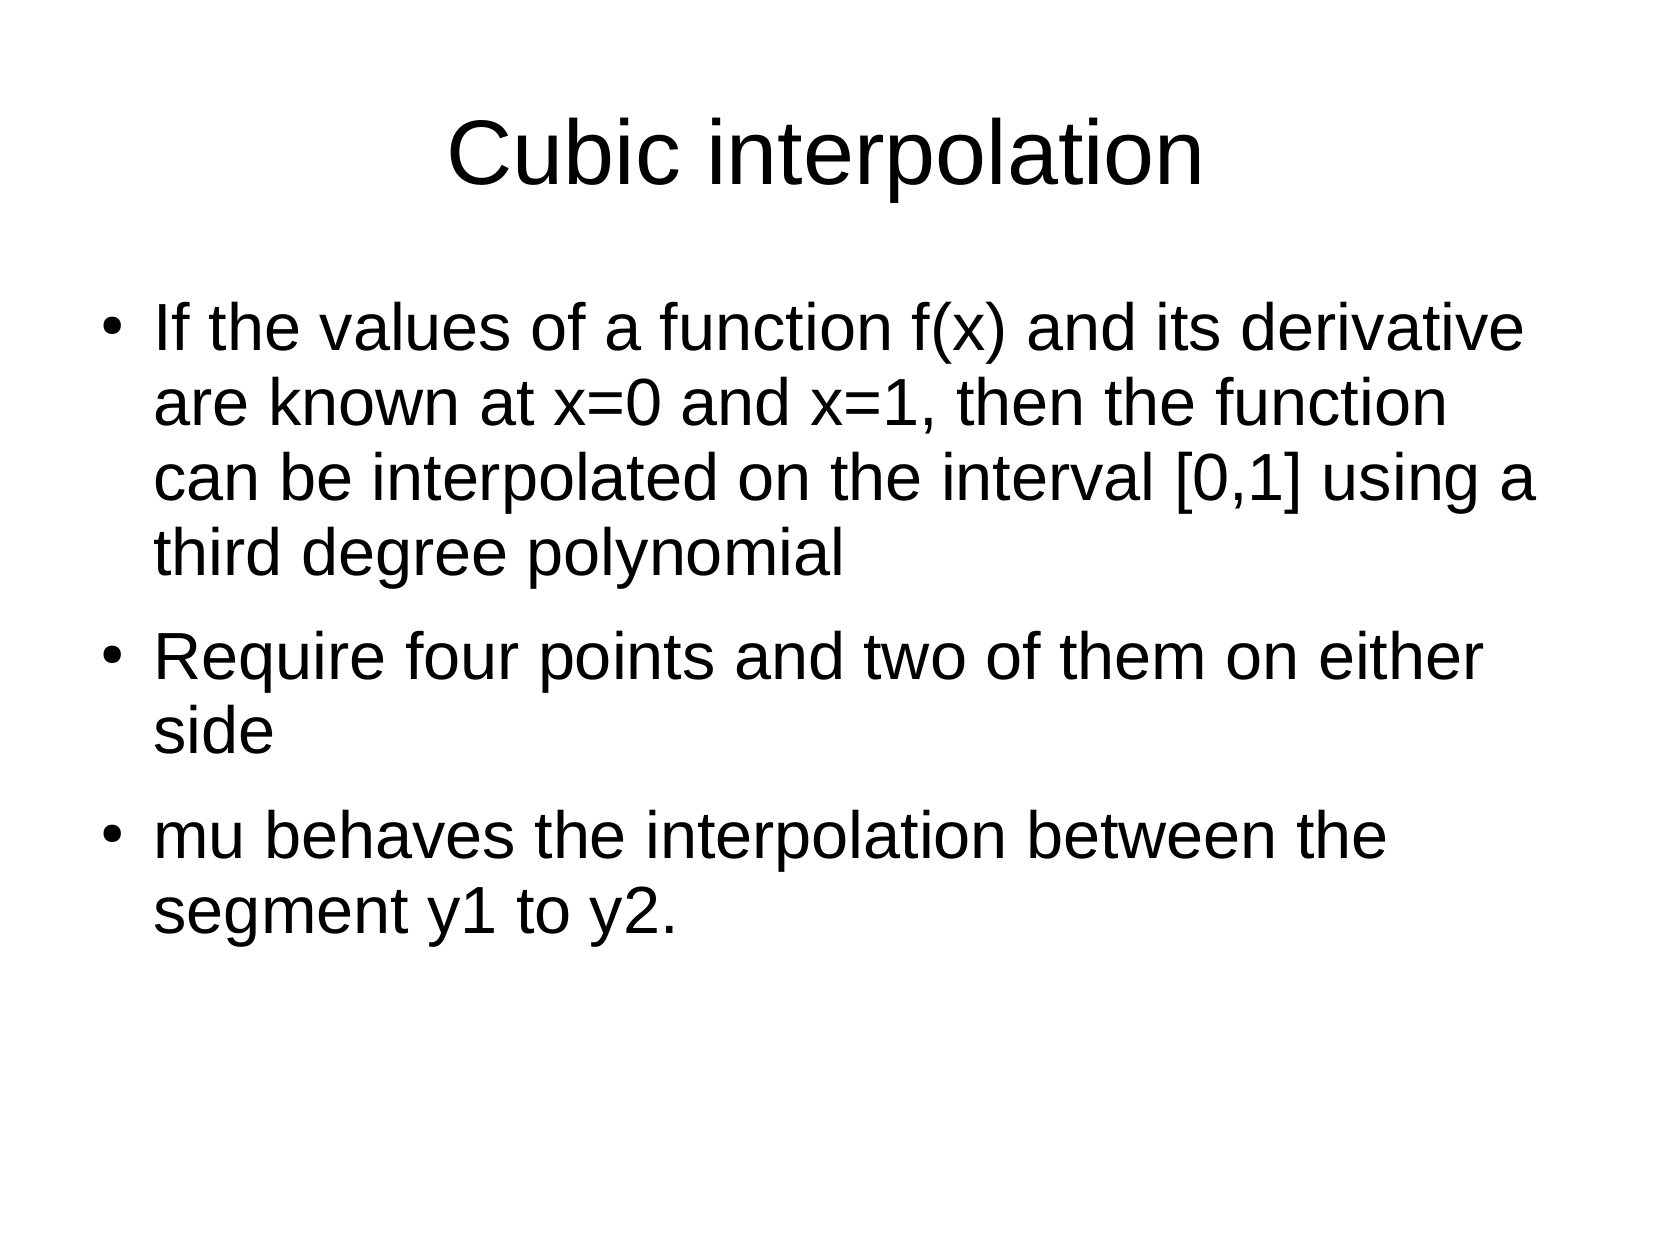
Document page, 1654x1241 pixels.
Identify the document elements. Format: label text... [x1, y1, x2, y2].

title Cubic interpolation [82, 49, 1571, 257]
list If the values of a function f(x) and its derivative are known at x=0 and x=1, then the function can be interpolated on the interval [0,1] using a third degree polynomial Require four points and two of them on either side mu behaves the interpolation between the segment y1 to y2. [82, 290, 1571, 1010]
